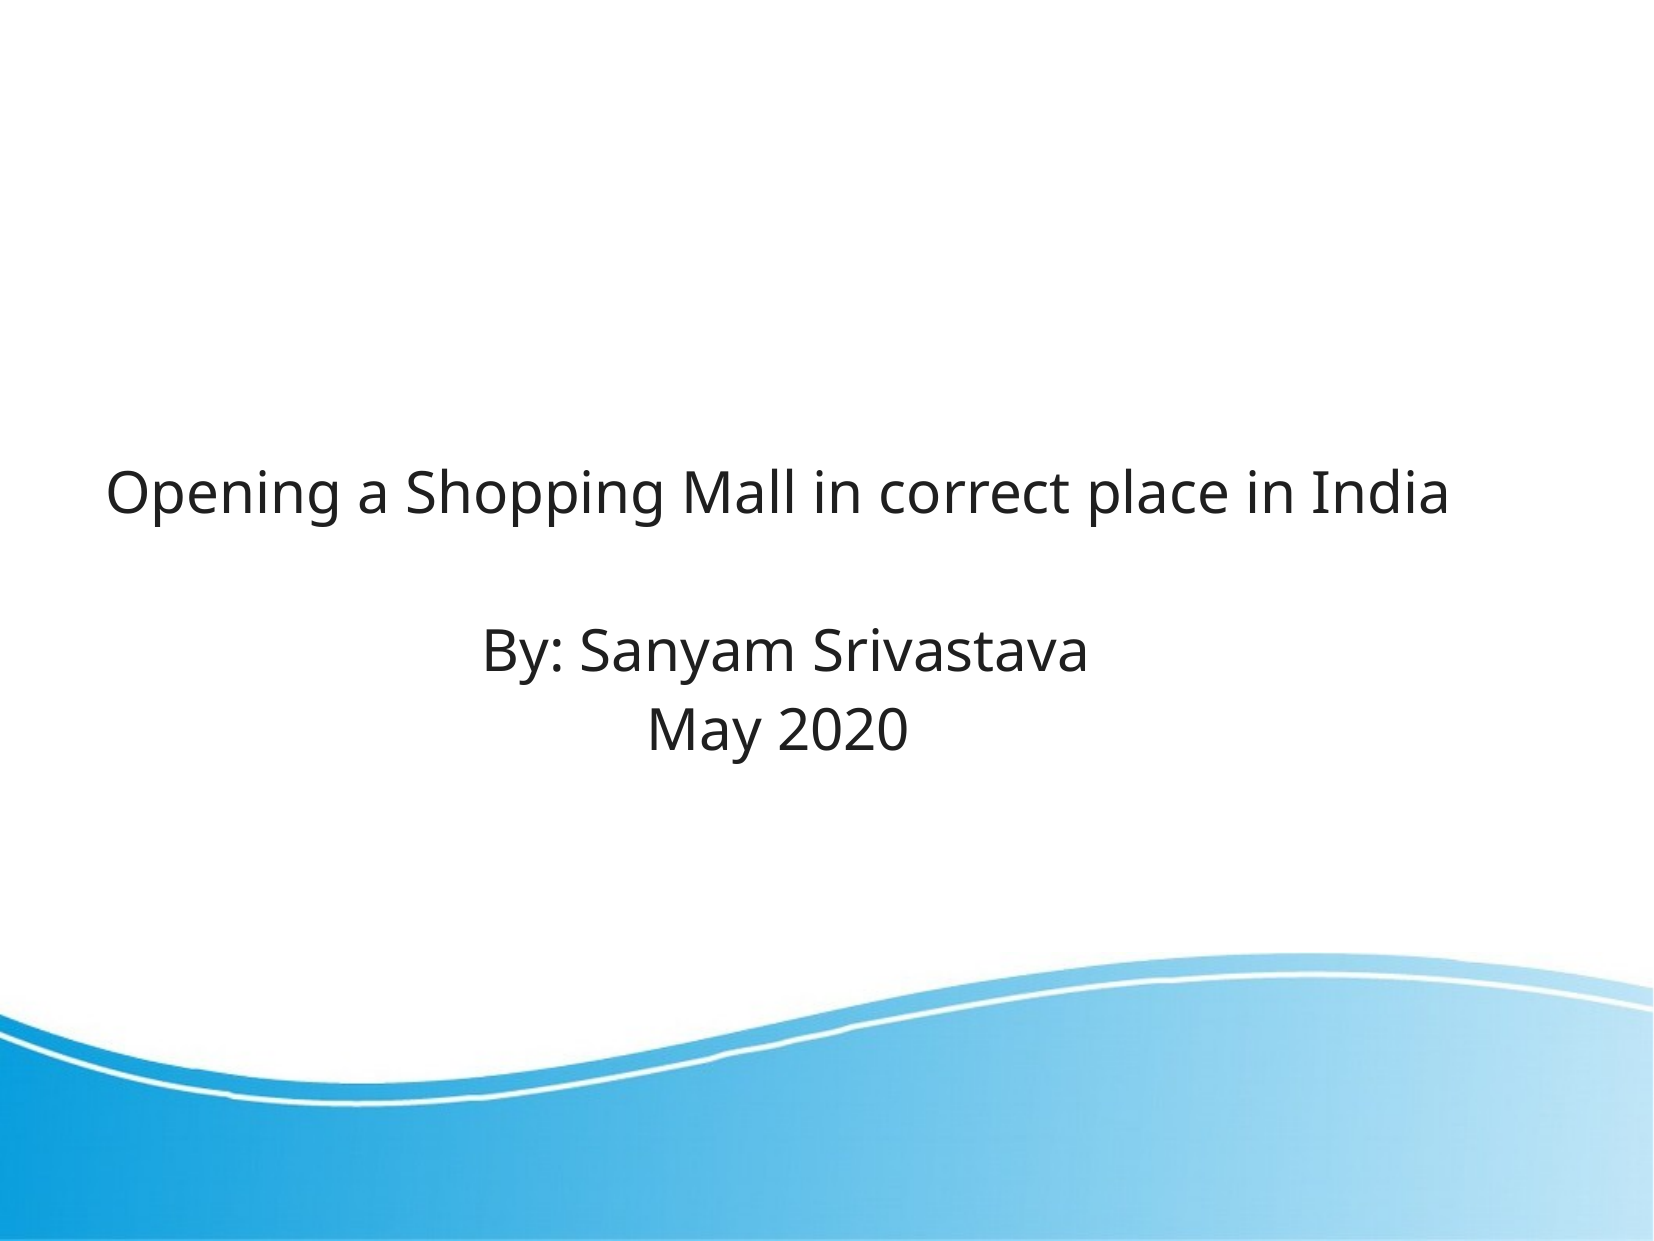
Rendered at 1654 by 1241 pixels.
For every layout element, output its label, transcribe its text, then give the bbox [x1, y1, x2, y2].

picture [0, 952, 1654, 1241]
title Opening a Shopping Mall in correct place in India By: Sanyam Srivastava May 2020 [41, 270, 1531, 791]
